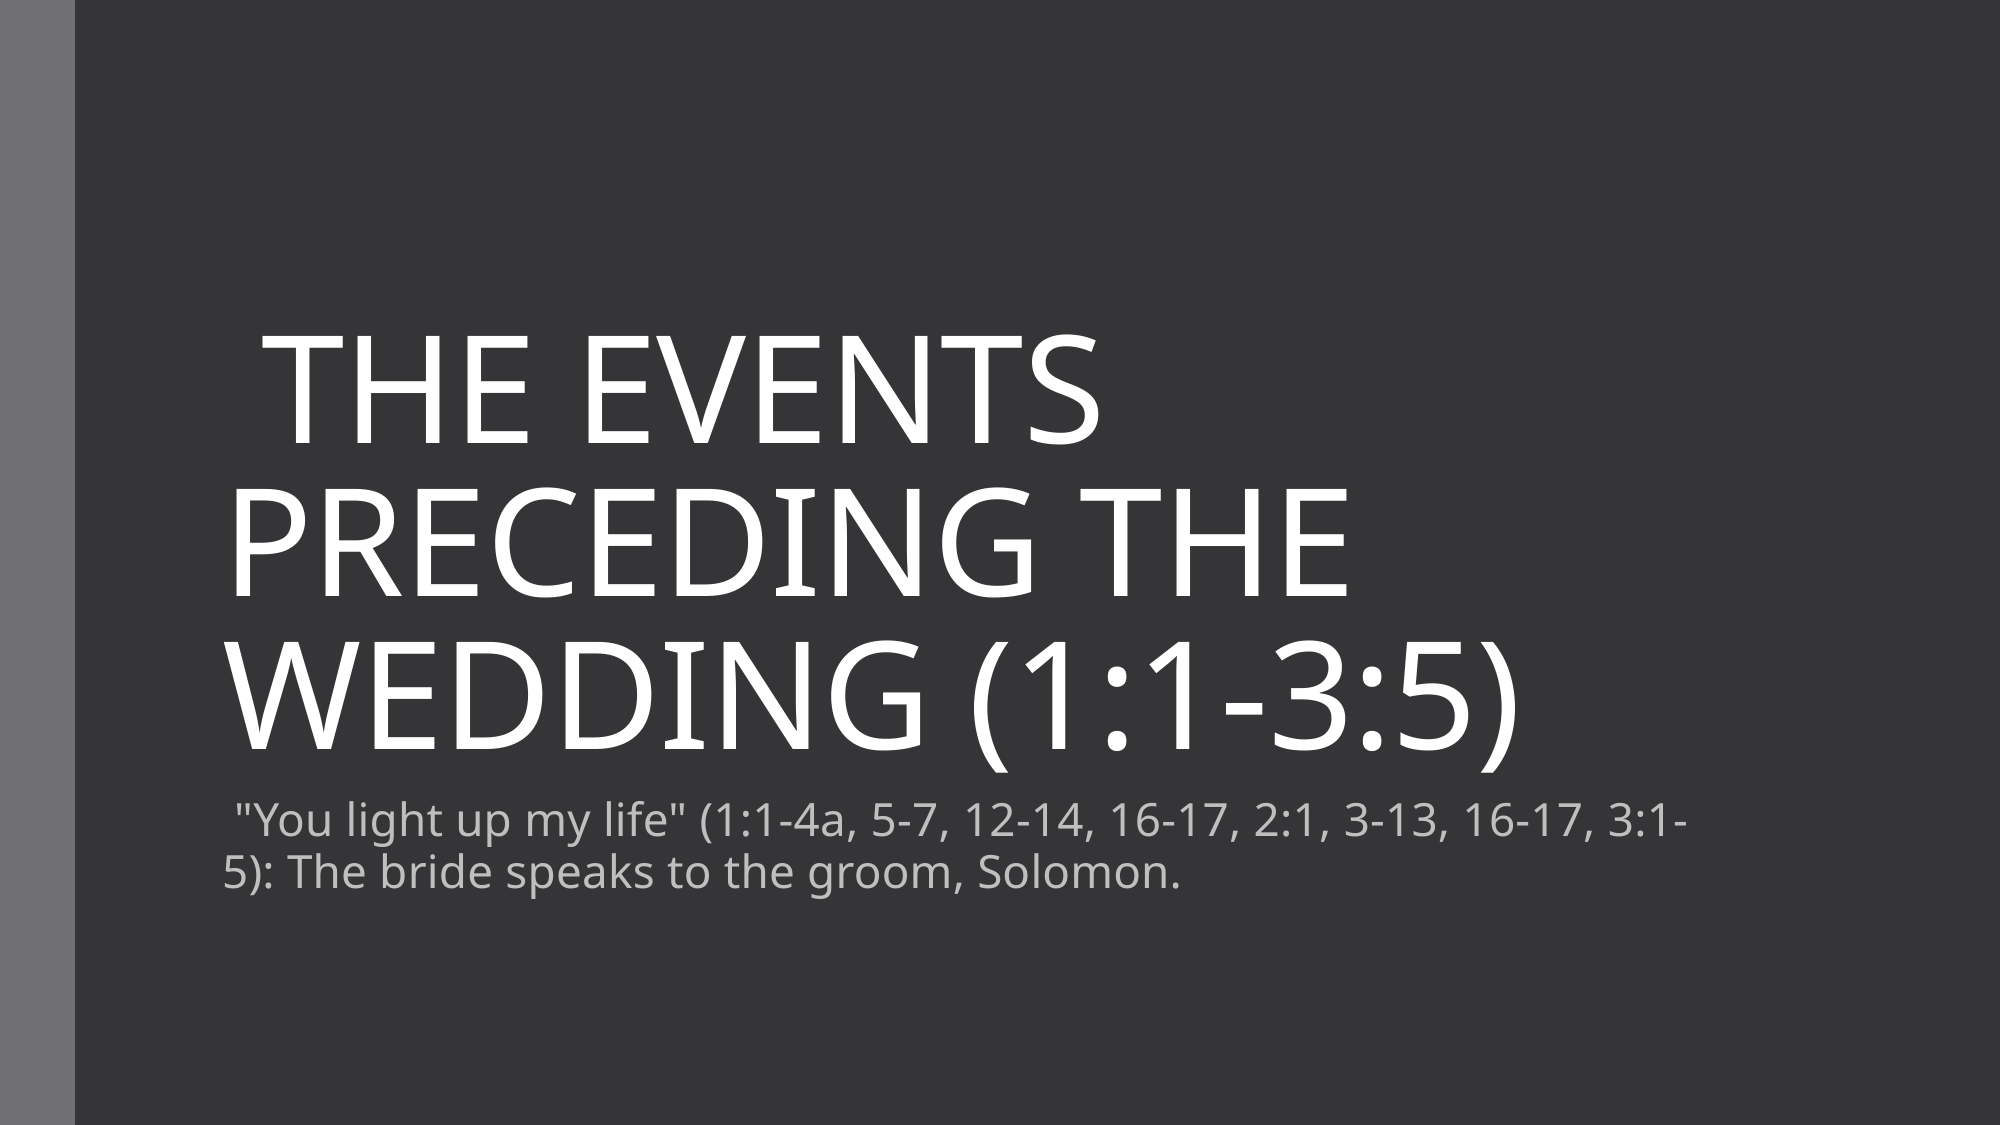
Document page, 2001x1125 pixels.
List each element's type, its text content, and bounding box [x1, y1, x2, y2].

subtitle "You light up my life" (1:1-4a, 5-7, 12-14, 16-17, 2:1, 3-13, 16-17, 3:1-5): The bride speaks to the groom, Solomon. [206, 787, 1752, 1066]
title THE EVENTS PRECEDING THE WEDDING (1:1-3:5) [206, 124, 1752, 787]
